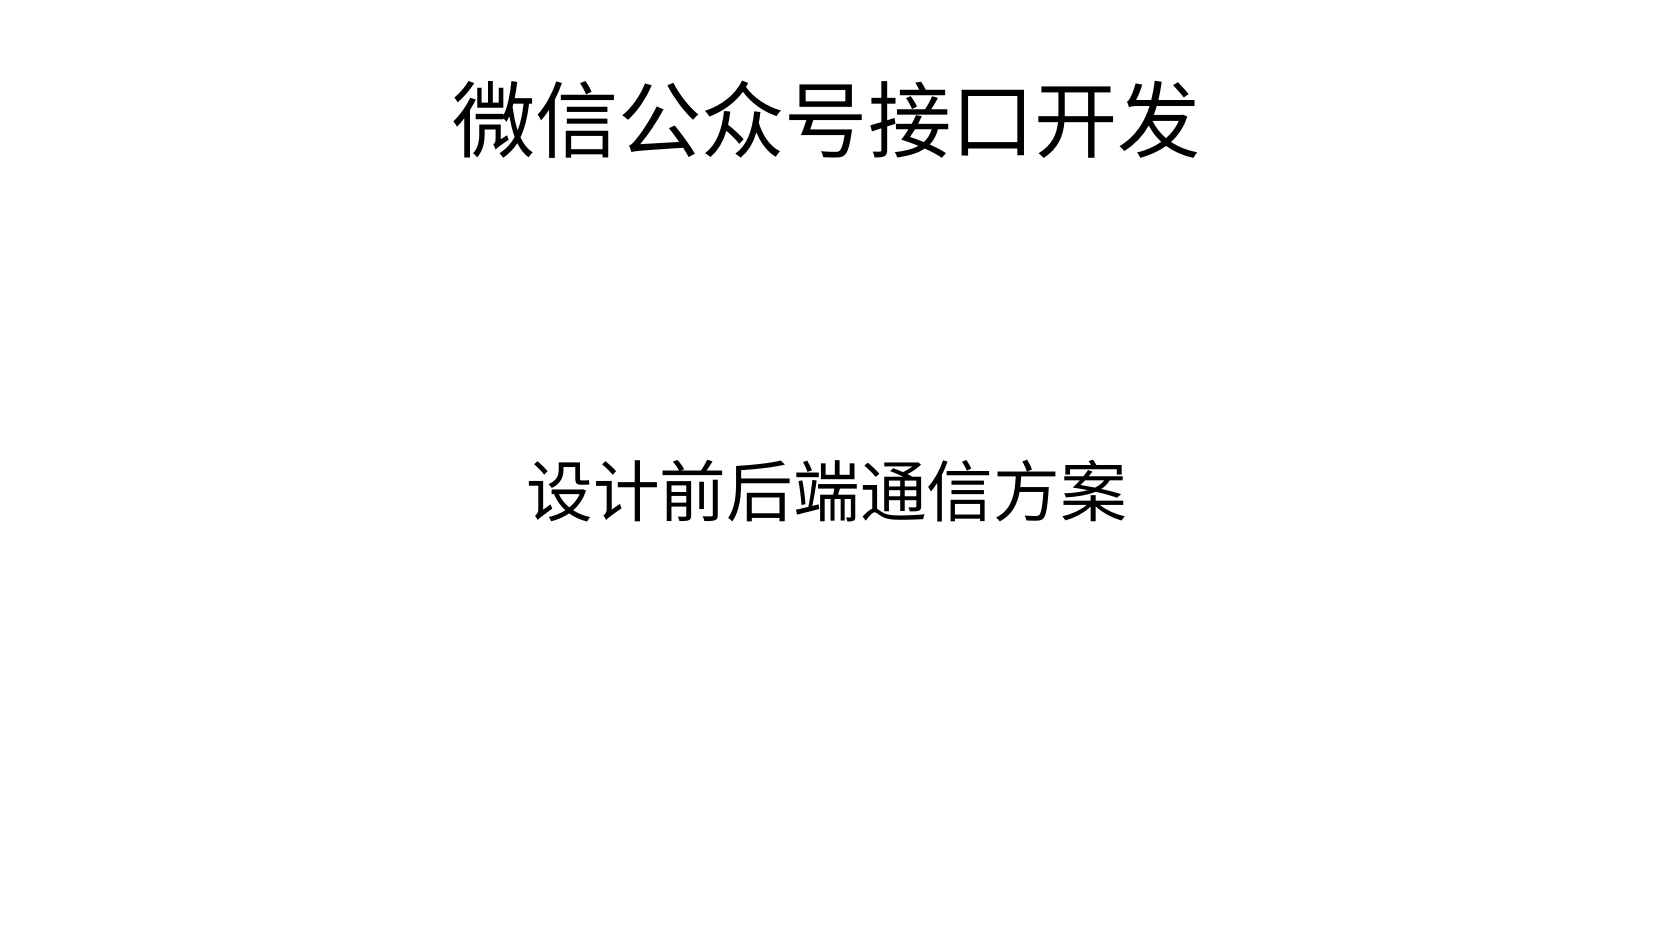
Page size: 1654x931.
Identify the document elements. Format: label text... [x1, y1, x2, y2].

subtitle 设计前后端通信方案 [82, 217, 1571, 758]
title 微信公众号接口开发 [82, 37, 1571, 193]
